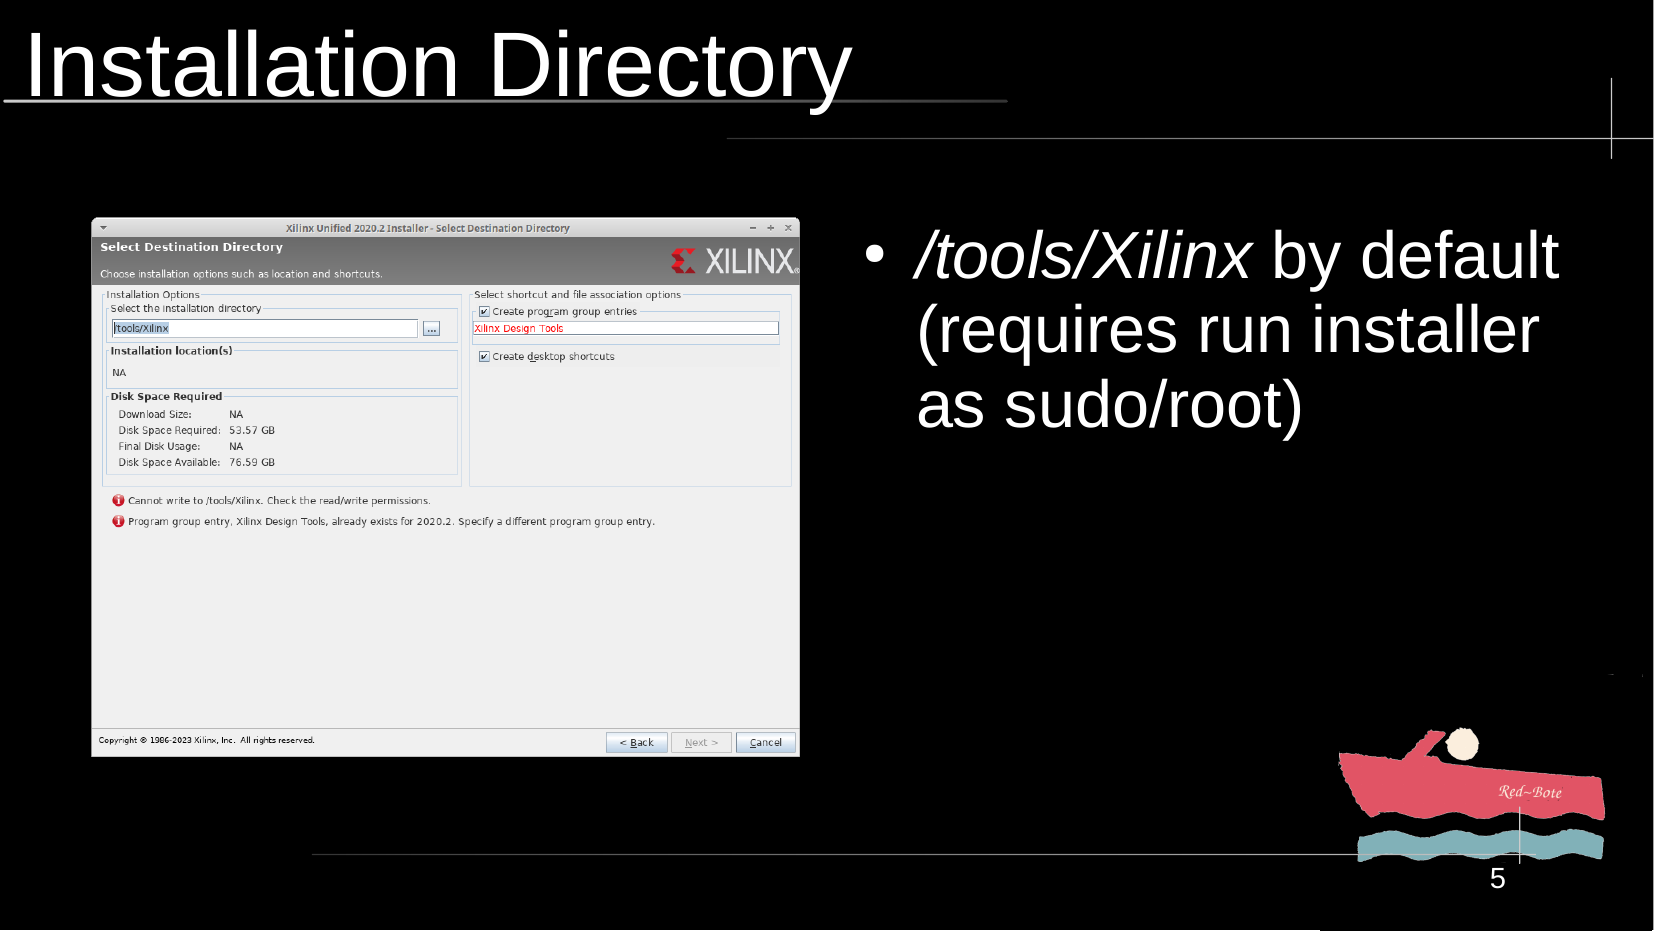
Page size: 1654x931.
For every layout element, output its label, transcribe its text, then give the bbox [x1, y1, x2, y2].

picture [1320, 674, 1652, 931]
list /tools/Xilinx by default (requires run installer as sudo/root) [845, 217, 1572, 758]
title Installation Directory [23, 11, 1589, 119]
picture [91, 217, 800, 758]
